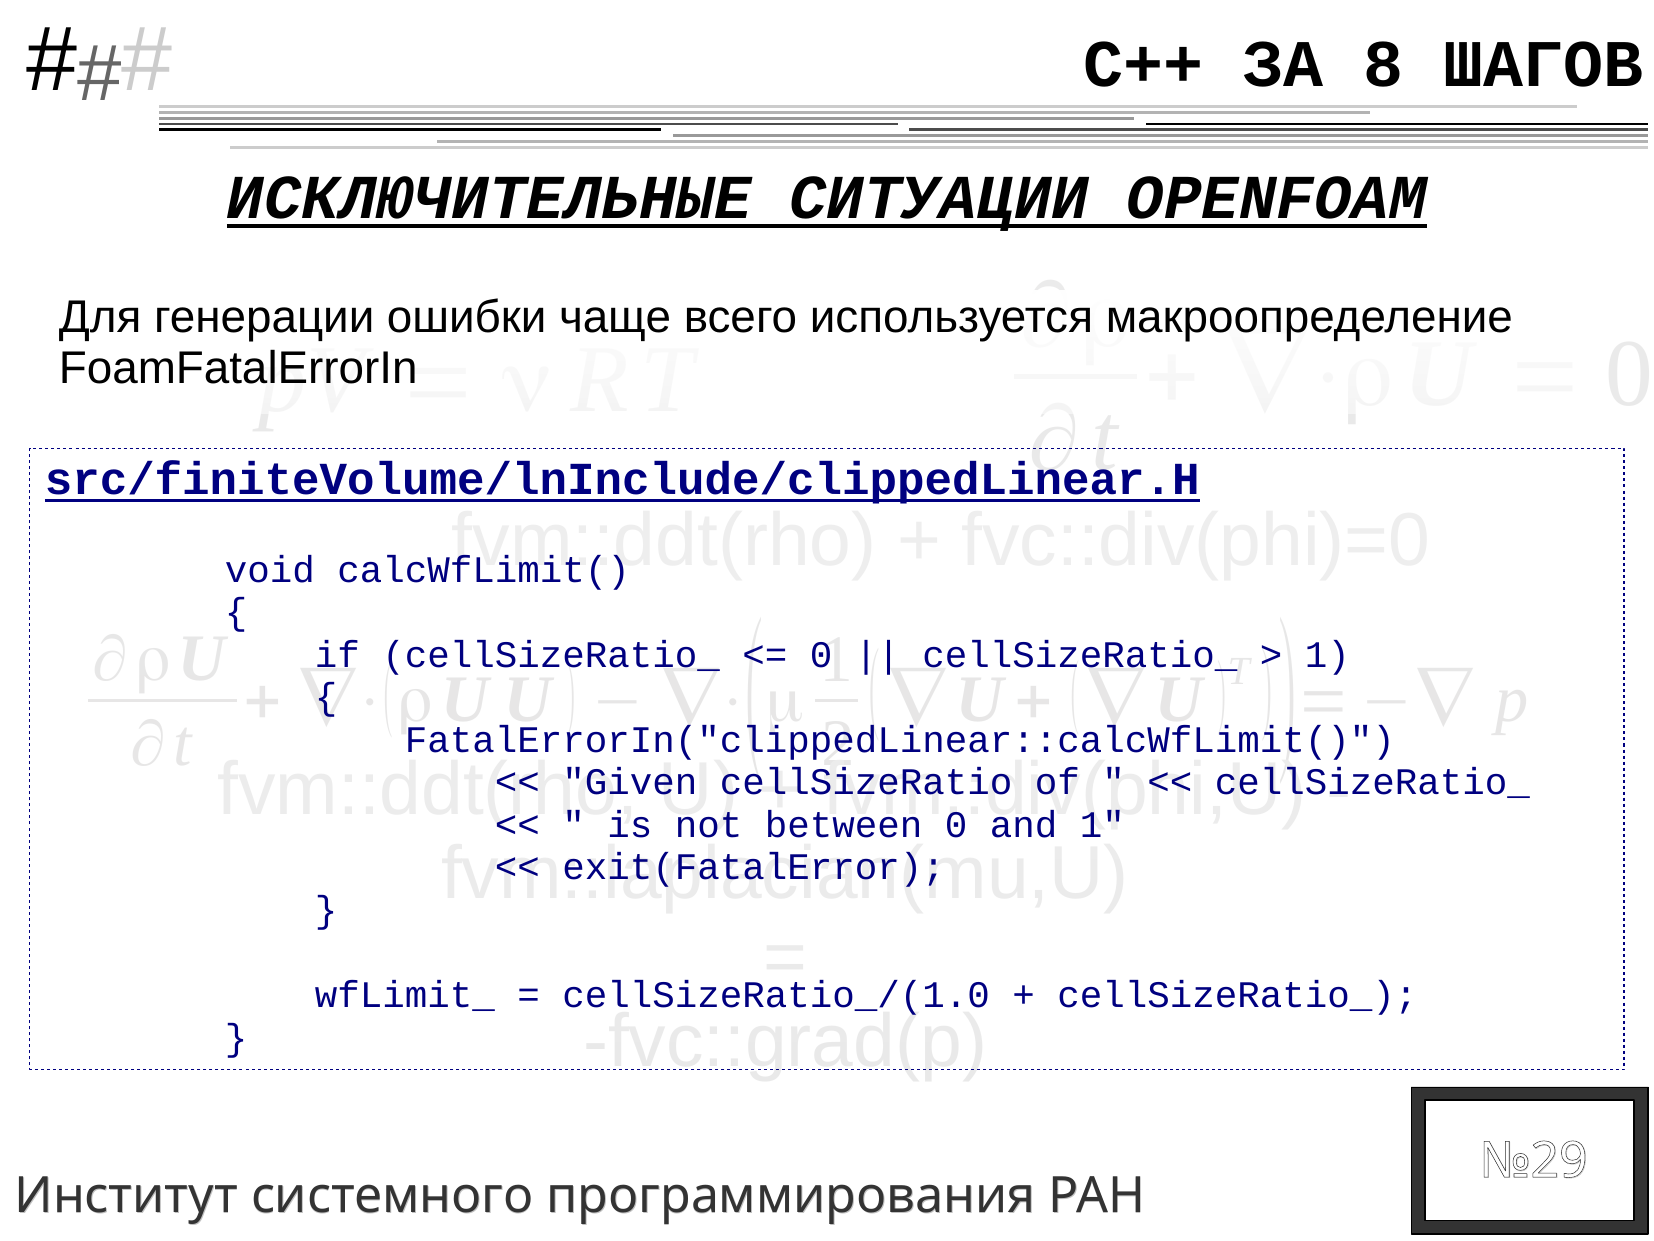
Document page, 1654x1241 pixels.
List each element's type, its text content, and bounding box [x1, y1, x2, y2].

text_box src/finiteVolume/lnInclude/clippedLinear.H void calcWfLimit() { if (cellSizeRatio_ <= 0 || cellSizeRatio_ > 1) { FatalErrorIn("clippedLinear::calcWfLimit()") << "Given cellSizeRatio of " << cellSizeRatio_ << " is not between 0 and 1" << exit(FatalError); } wfLimit_ = cellSizeRatio_/(1.0 + cellSizeRatio_); } [29, 448, 1625, 1070]
title ИСКЛЮЧИТЕЛЬНЫЕ СИТУАЦИИ OPENFOAM [0, 147, 1654, 257]
list Для генерации ошибки чаще всего используется макроопределение FoamFatalErrorIn [59, 290, 1595, 414]
